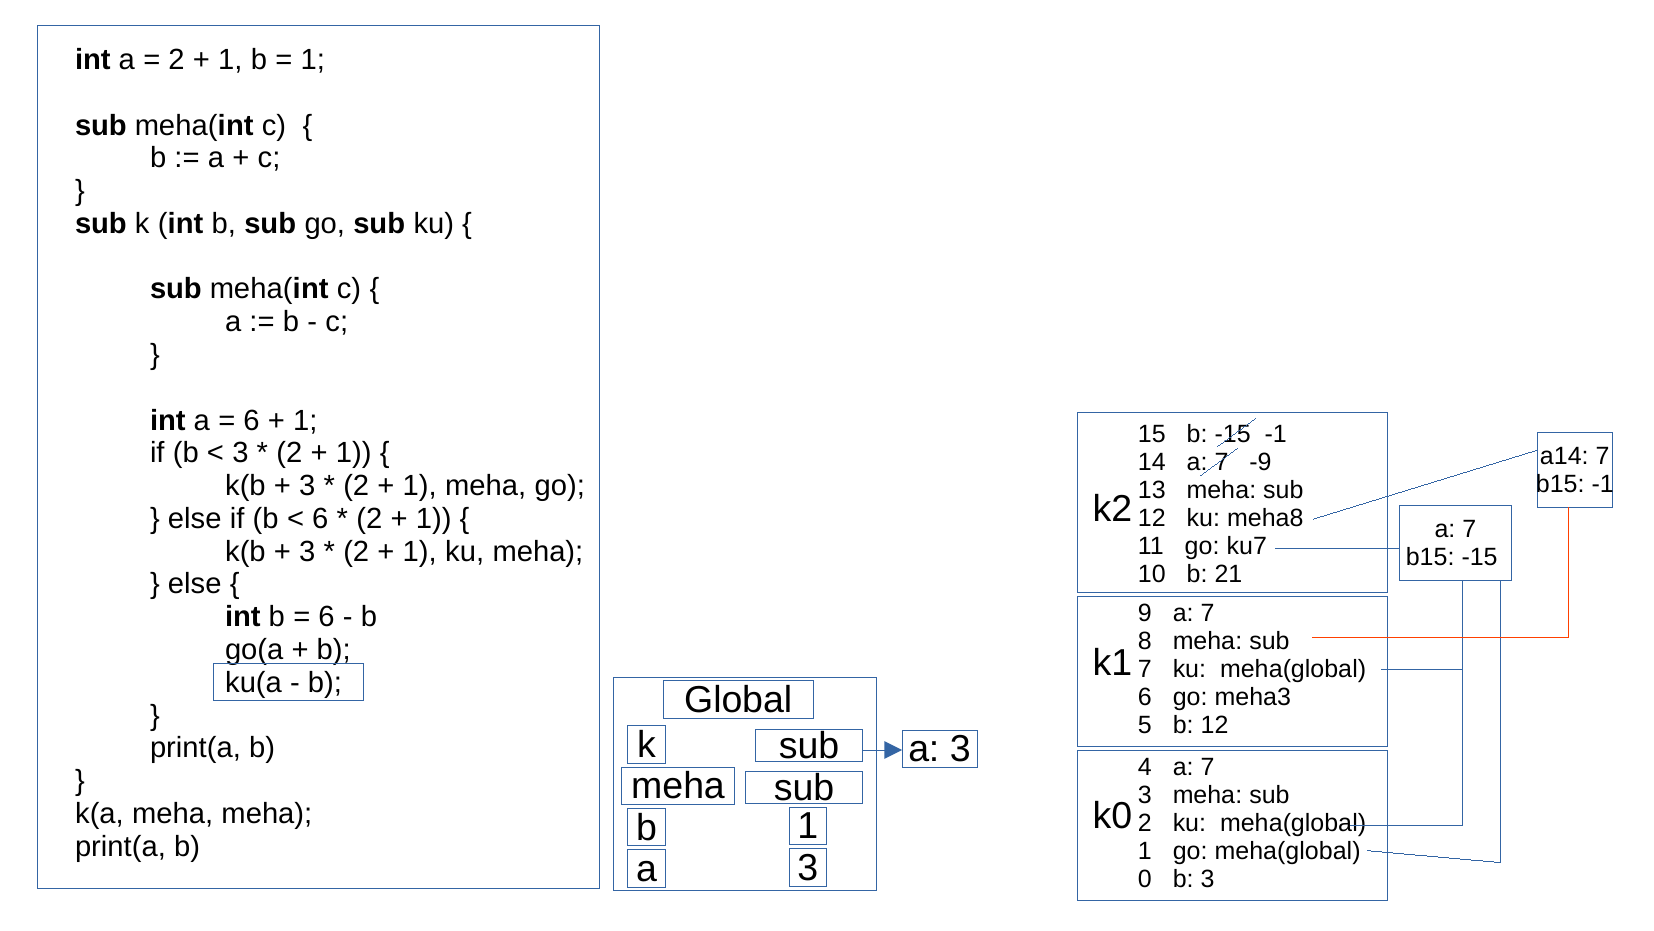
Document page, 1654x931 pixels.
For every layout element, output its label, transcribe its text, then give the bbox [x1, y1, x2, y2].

text_box 1 [789, 807, 827, 845]
text_box sub [745, 771, 863, 804]
text_box sub [755, 729, 863, 762]
text_box k0 [1077, 787, 1123, 845]
text_box b [627, 808, 666, 846]
text_box k2 [1077, 480, 1123, 538]
text_box a [627, 849, 666, 888]
text_box Global [663, 680, 814, 719]
subtitle int a = 2 + 1, b = 1; sub meha(int c) { b := a + c; } sub k (int b, sub go, sub ku) { sub meha(int c) { a := b - c; } int a = 6 + 1; if (b < 3 * (2 + 1)) { k(b + 3 * (2 + 1), meha, go); } else if (b < 6 * (2 + 1)) { k(b + 3 * (2 + 1), ku, meha); } else { int b = 6 - b go(a + b); ku(a - b); } print(a, b) } k(a, meha, meha); print(a, b) [75, 43, 638, 863]
text_box 3 [789, 848, 827, 887]
text_box a: 3 [902, 730, 978, 768]
text_box k1 [1077, 634, 1123, 691]
text_box 9 a: 7 8 meha: sub 7 ku: meha(global) 6 go: meha3 5 b: 12 [1123, 593, 1382, 747]
text_box 4 a: 7 3 meha: sub 2 ku: meha(global) 1 go: meha(global) 0 b: 3 [1123, 747, 1382, 901]
text_box meha [621, 767, 735, 805]
text_box 15 b: -15 -1 14 a: 7 -9 13 meha: sub 12 ku: meha8 11 go: ku7 10 b: 21 [1123, 412, 1319, 596]
text_box a: 7 b15: -15 [1399, 505, 1512, 581]
text_box k [627, 725, 666, 764]
text_box a14: 7 b15: -1 [1537, 432, 1613, 508]
